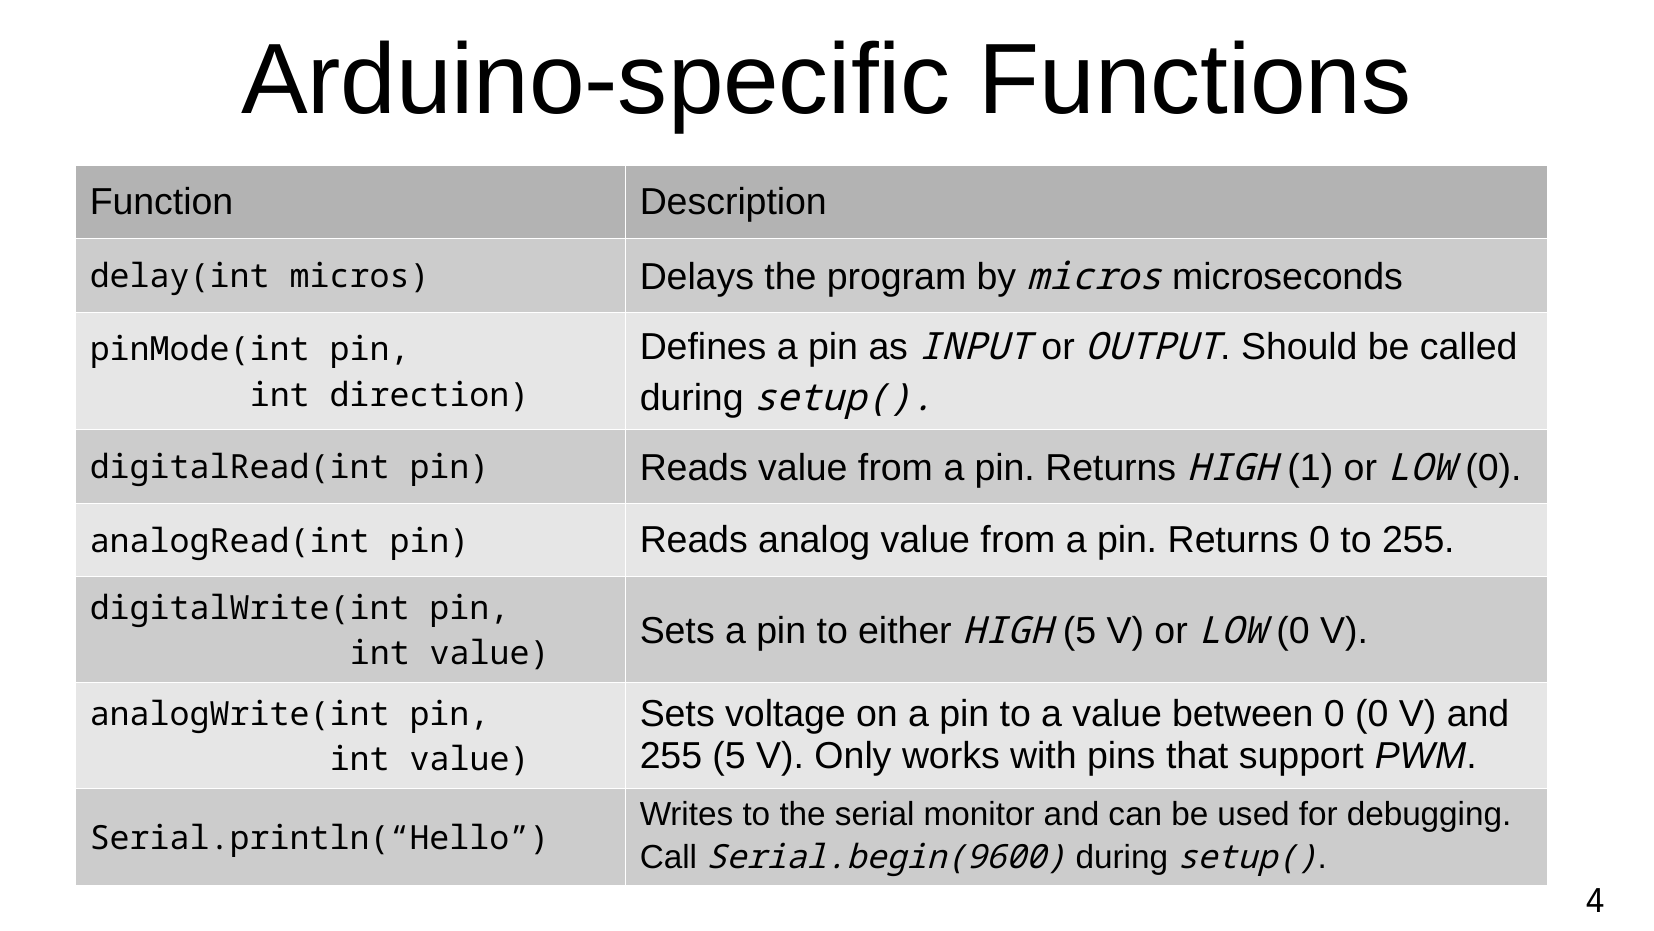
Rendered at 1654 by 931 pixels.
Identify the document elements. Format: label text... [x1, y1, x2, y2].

table_cell Reads analog value from a pin. Returns 0 to 255. [626, 504, 1547, 576]
table_cell Sets a pin to either HIGH (5 V) or LOW (0 V). [626, 577, 1547, 682]
table_cell Sets voltage on a pin to a value between 0 (0 V) and 255 (5 V). Only works with pins that support PWM. [626, 683, 1547, 788]
table_cell digitalRead(int pin) [76, 430, 625, 503]
table_cell pinMode(int pin, int direction) [76, 313, 625, 429]
table_cell digitalWrite(int pin, int value) [76, 577, 625, 682]
table_cell analogRead(int pin) [76, 504, 625, 576]
table_cell Delays the program by micros microseconds [626, 239, 1547, 312]
table_cell Reads value from a pin. Returns HIGH (1) or LOW (0). [626, 430, 1547, 503]
table_header Description [626, 166, 1547, 238]
title Arduino-specific Functions [82, 1, 1571, 157]
table_cell Defines a pin as INPUT or OUTPUT. Should be called during setup(). [626, 313, 1547, 429]
table_cell Serial.println(“Hello”) [76, 789, 625, 885]
table_cell analogWrite(int pin, int value) [76, 683, 625, 788]
table_cell Writes to the serial monitor and can be used for debugging. Call Serial.begin(9600) during setup(). [626, 789, 1547, 885]
table_cell delay(int micros) [76, 239, 625, 312]
table_header Function [76, 166, 625, 238]
